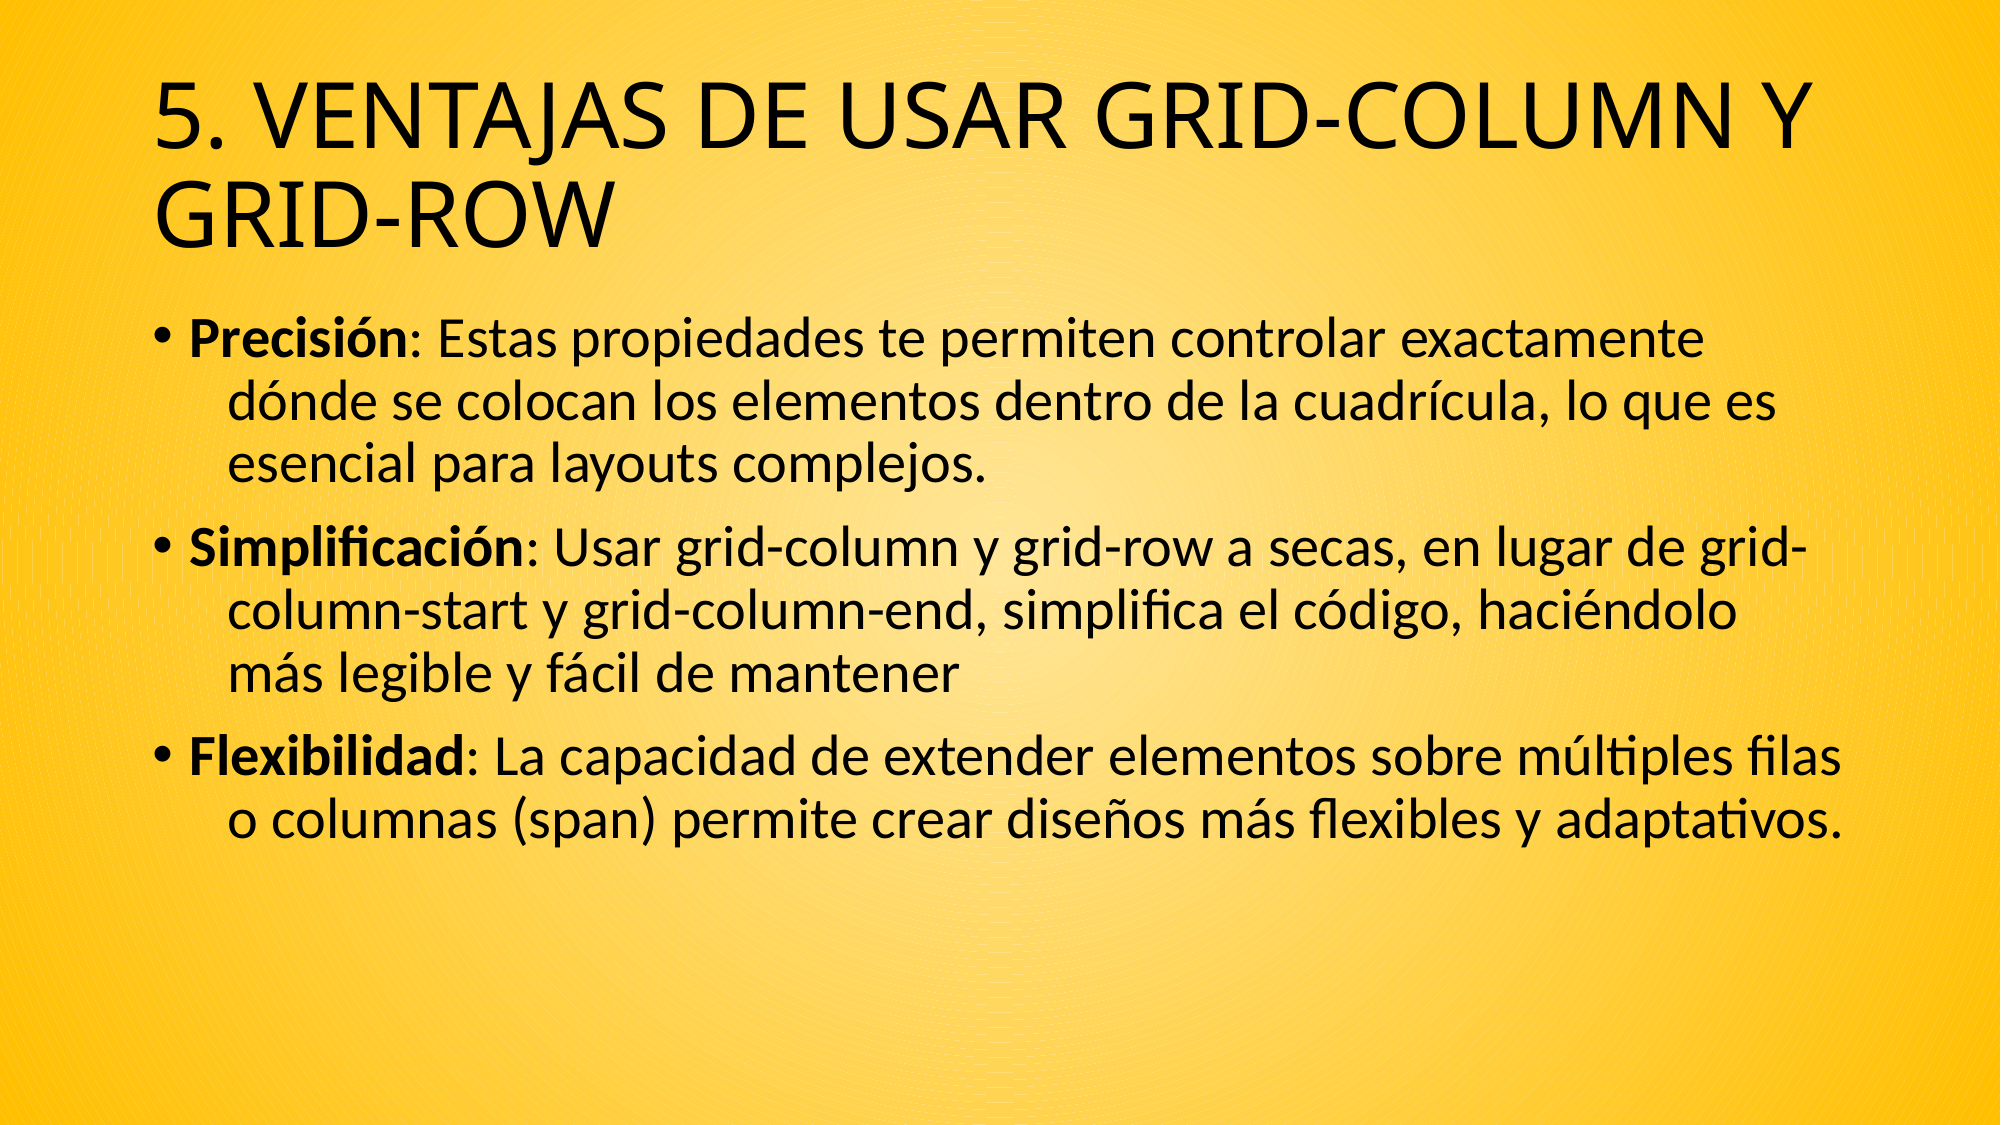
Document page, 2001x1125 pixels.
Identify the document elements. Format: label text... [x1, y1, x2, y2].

list Precisión: Estas propiedades te permiten controlar exactamente dónde se colocan los elementos dentro de la cuadrícula, lo que es esencial para layouts complejos. Simplificación: Usar grid-column y grid-row a secas, en lugar de grid-column-start y grid-column-end, simplifica el código, haciéndolo más legible y fácil de mantener Flexibilidad: La capacidad de extender elementos sobre múltiples filas o columnas (span) permite crear diseños más flexibles y adaptativos. [137, 299, 1863, 1014]
title 5. VENTAJAS DE USAR GRID-COLUMN Y GRID-ROW [137, 59, 1863, 278]
